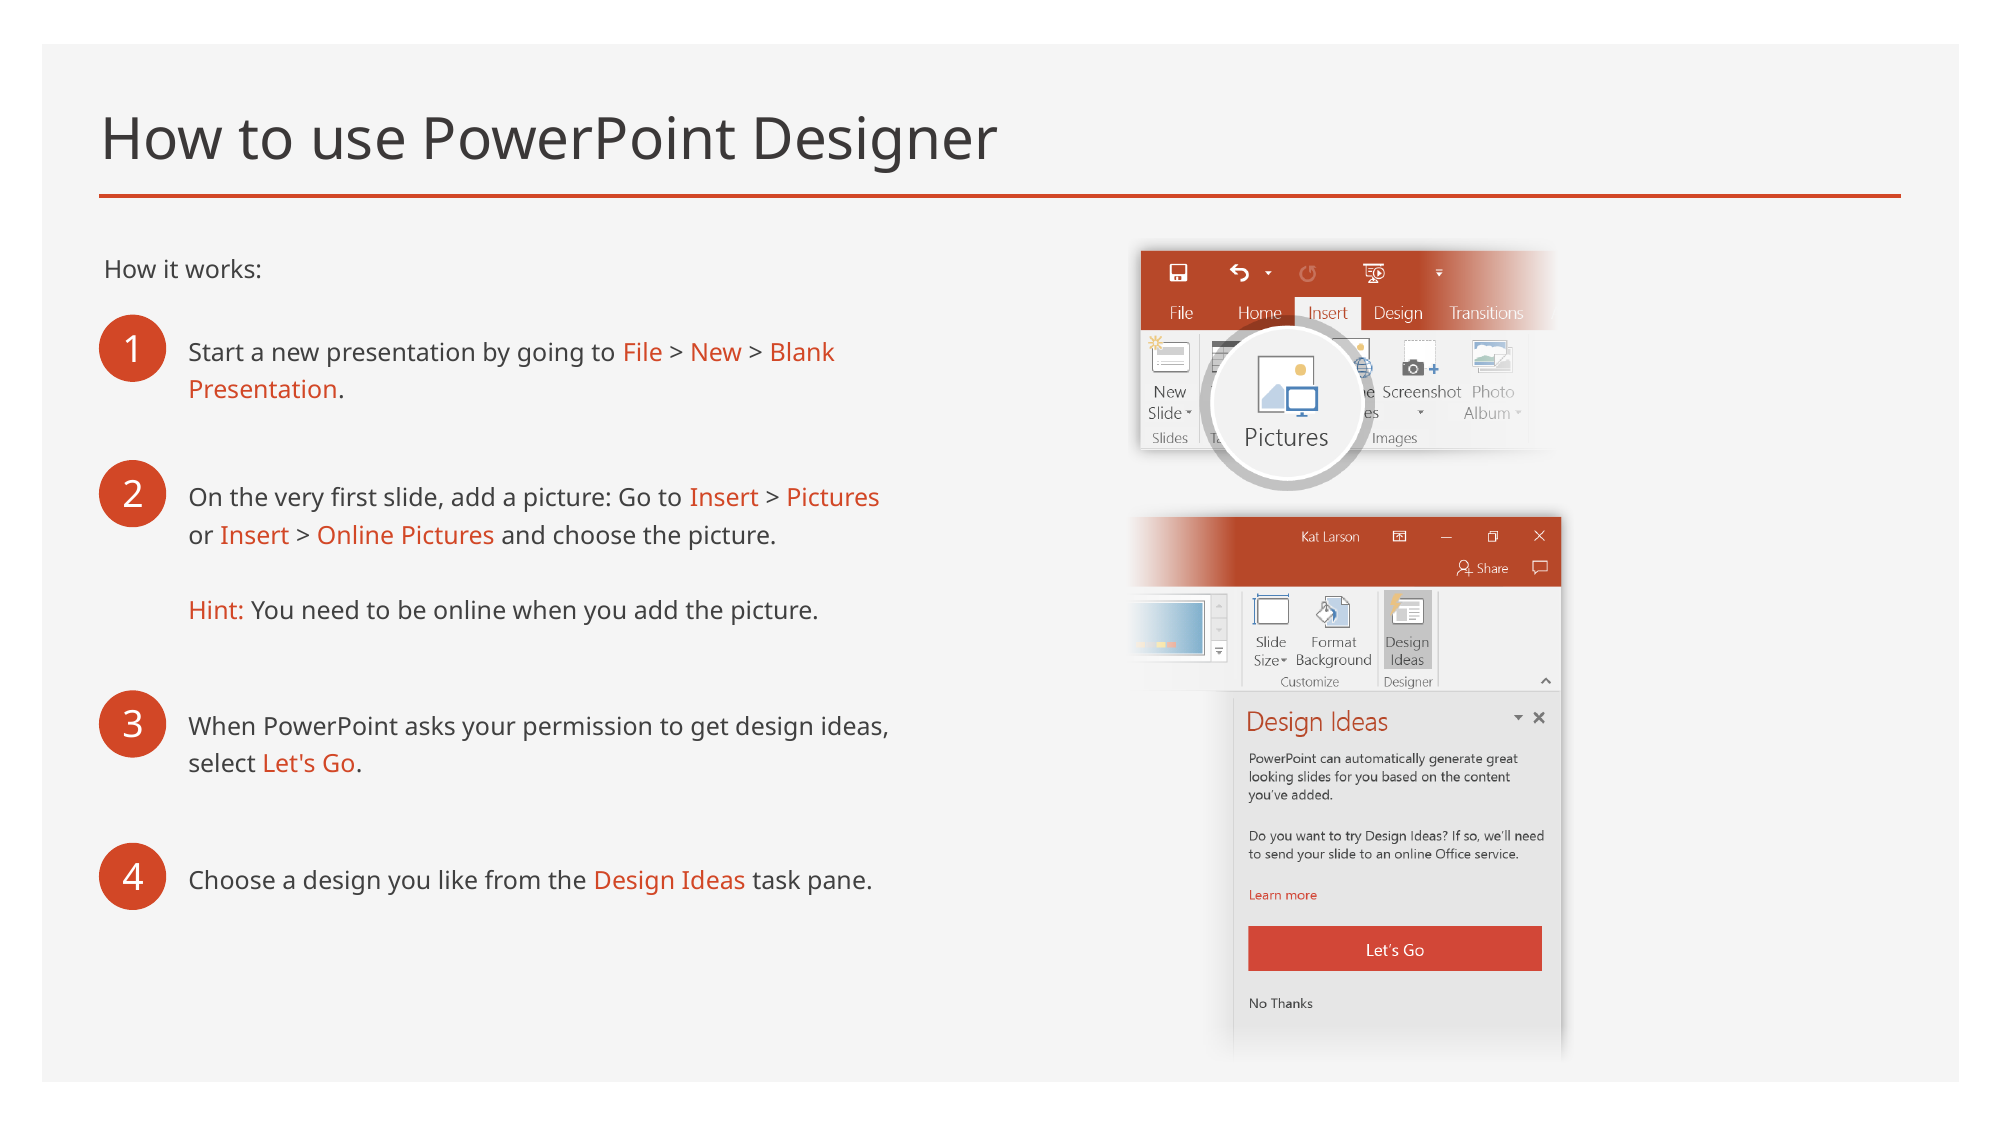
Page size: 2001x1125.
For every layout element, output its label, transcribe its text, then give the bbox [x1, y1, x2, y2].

picture [1128, 238, 1588, 501]
text_box [117, 754, 148, 758]
text_box [118, 524, 147, 528]
text_box 3 [87, 693, 179, 754]
text_box How it works: [88, 238, 928, 317]
text_box Start a new presentation by going to File > New > Blank Presentation. [173, 321, 926, 420]
text_box When PowerPoint asks your permission to get design ideas, select Let's Go. [173, 694, 913, 820]
title How to use PowerPoint Designer [85, 73, 1214, 179]
picture [1097, 503, 1574, 1079]
text_box Choose a design you like from the Design Ideas task pane. [173, 849, 913, 942]
text_box 4 [87, 845, 179, 907]
text_box [116, 378, 149, 382]
text_box On the very first slide, add a picture: Go to Insert > Pictures or Insert > Online Pictures and choose the picture. Hint: You need to be online when you add the picture. [173, 466, 913, 642]
text_box 2 [87, 462, 179, 524]
text_box 1 [87, 317, 179, 378]
